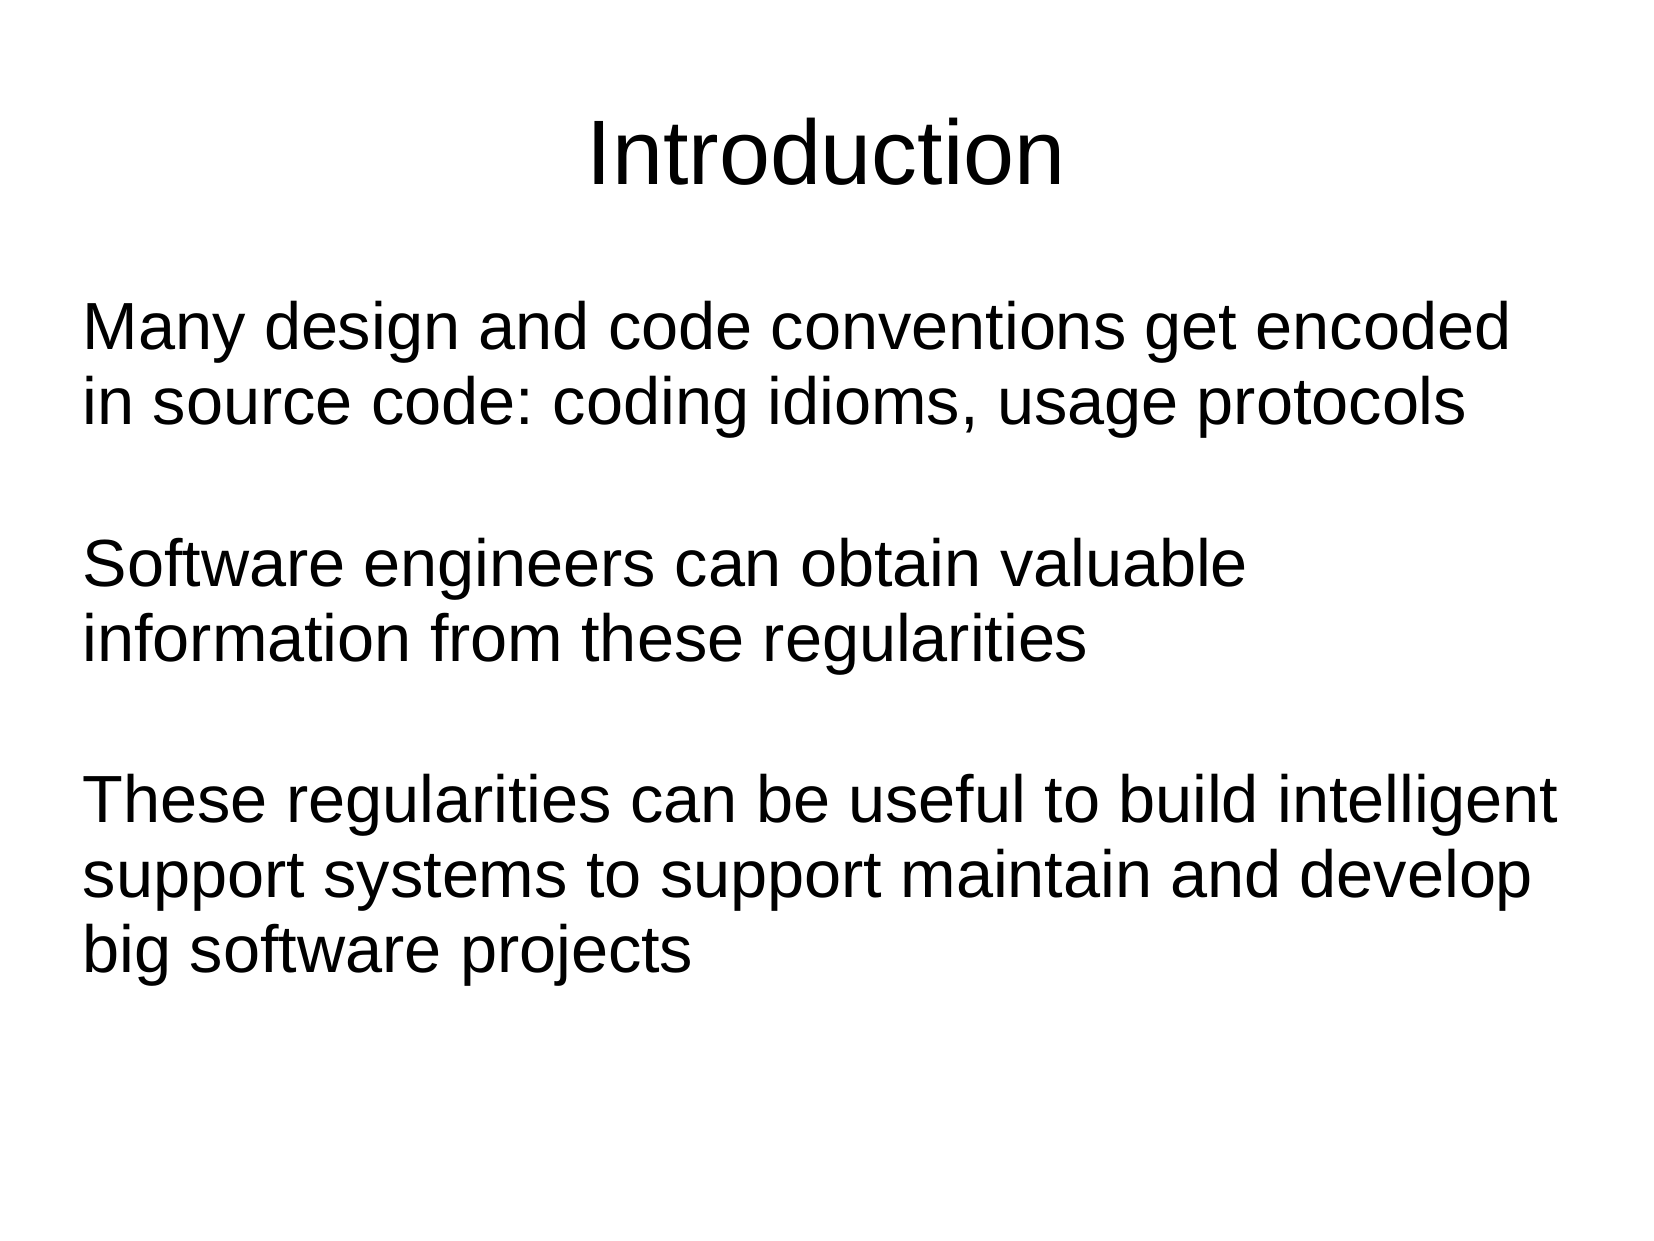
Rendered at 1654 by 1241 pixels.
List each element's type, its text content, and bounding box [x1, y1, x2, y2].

title Introduction [82, 49, 1571, 257]
list Many design and code conventions get encoded in source code: coding idioms, usage protocols Software engineers can obtain valuable information from these regularities These regularities can be useful to build intelligent support systems to support maintain and develop big software projects [82, 289, 1571, 1171]
